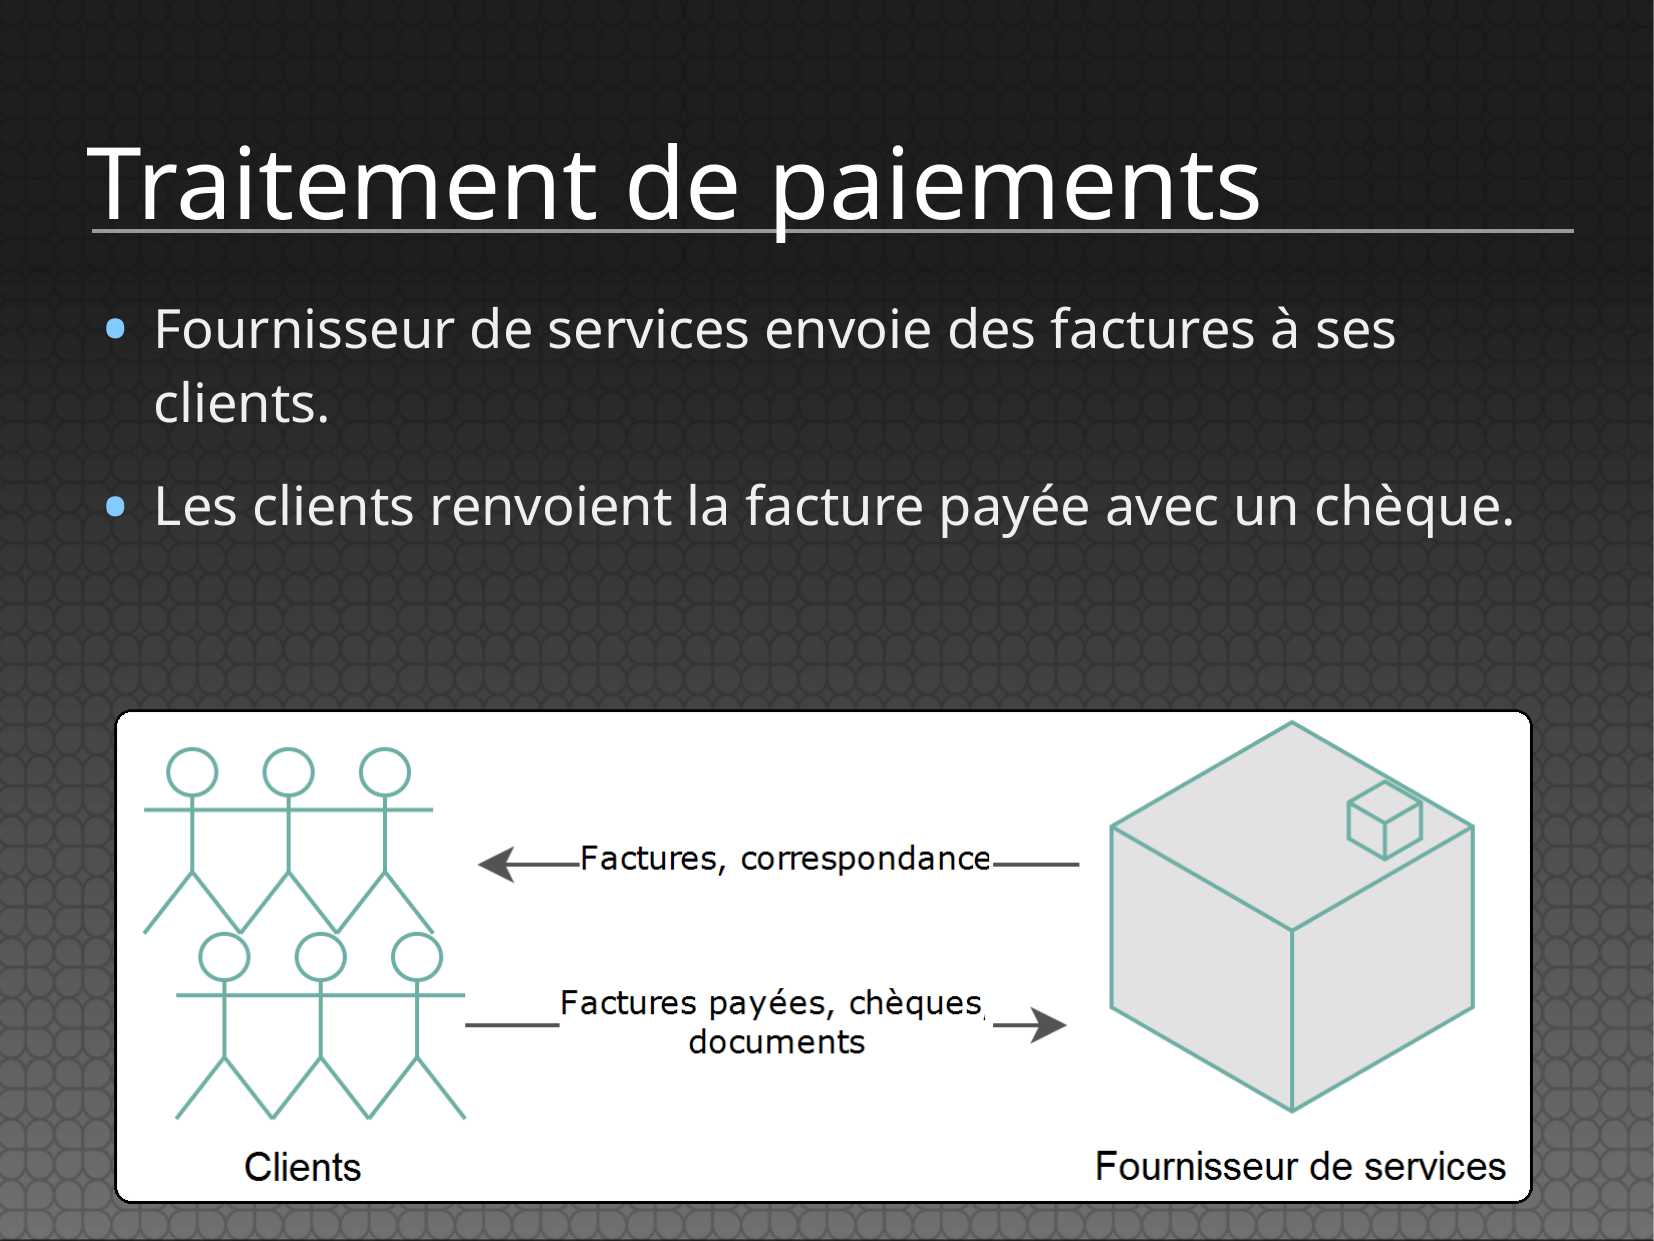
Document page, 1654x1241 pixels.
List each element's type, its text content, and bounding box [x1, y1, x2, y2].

title Traitement de paiements [86, 112, 1576, 249]
list Fournisseur de services envoie des factures à ses clients. Les clients renvoient la facture payée avec un chèque. [82, 290, 1571, 525]
picture [0, 0, 1654, 1241]
